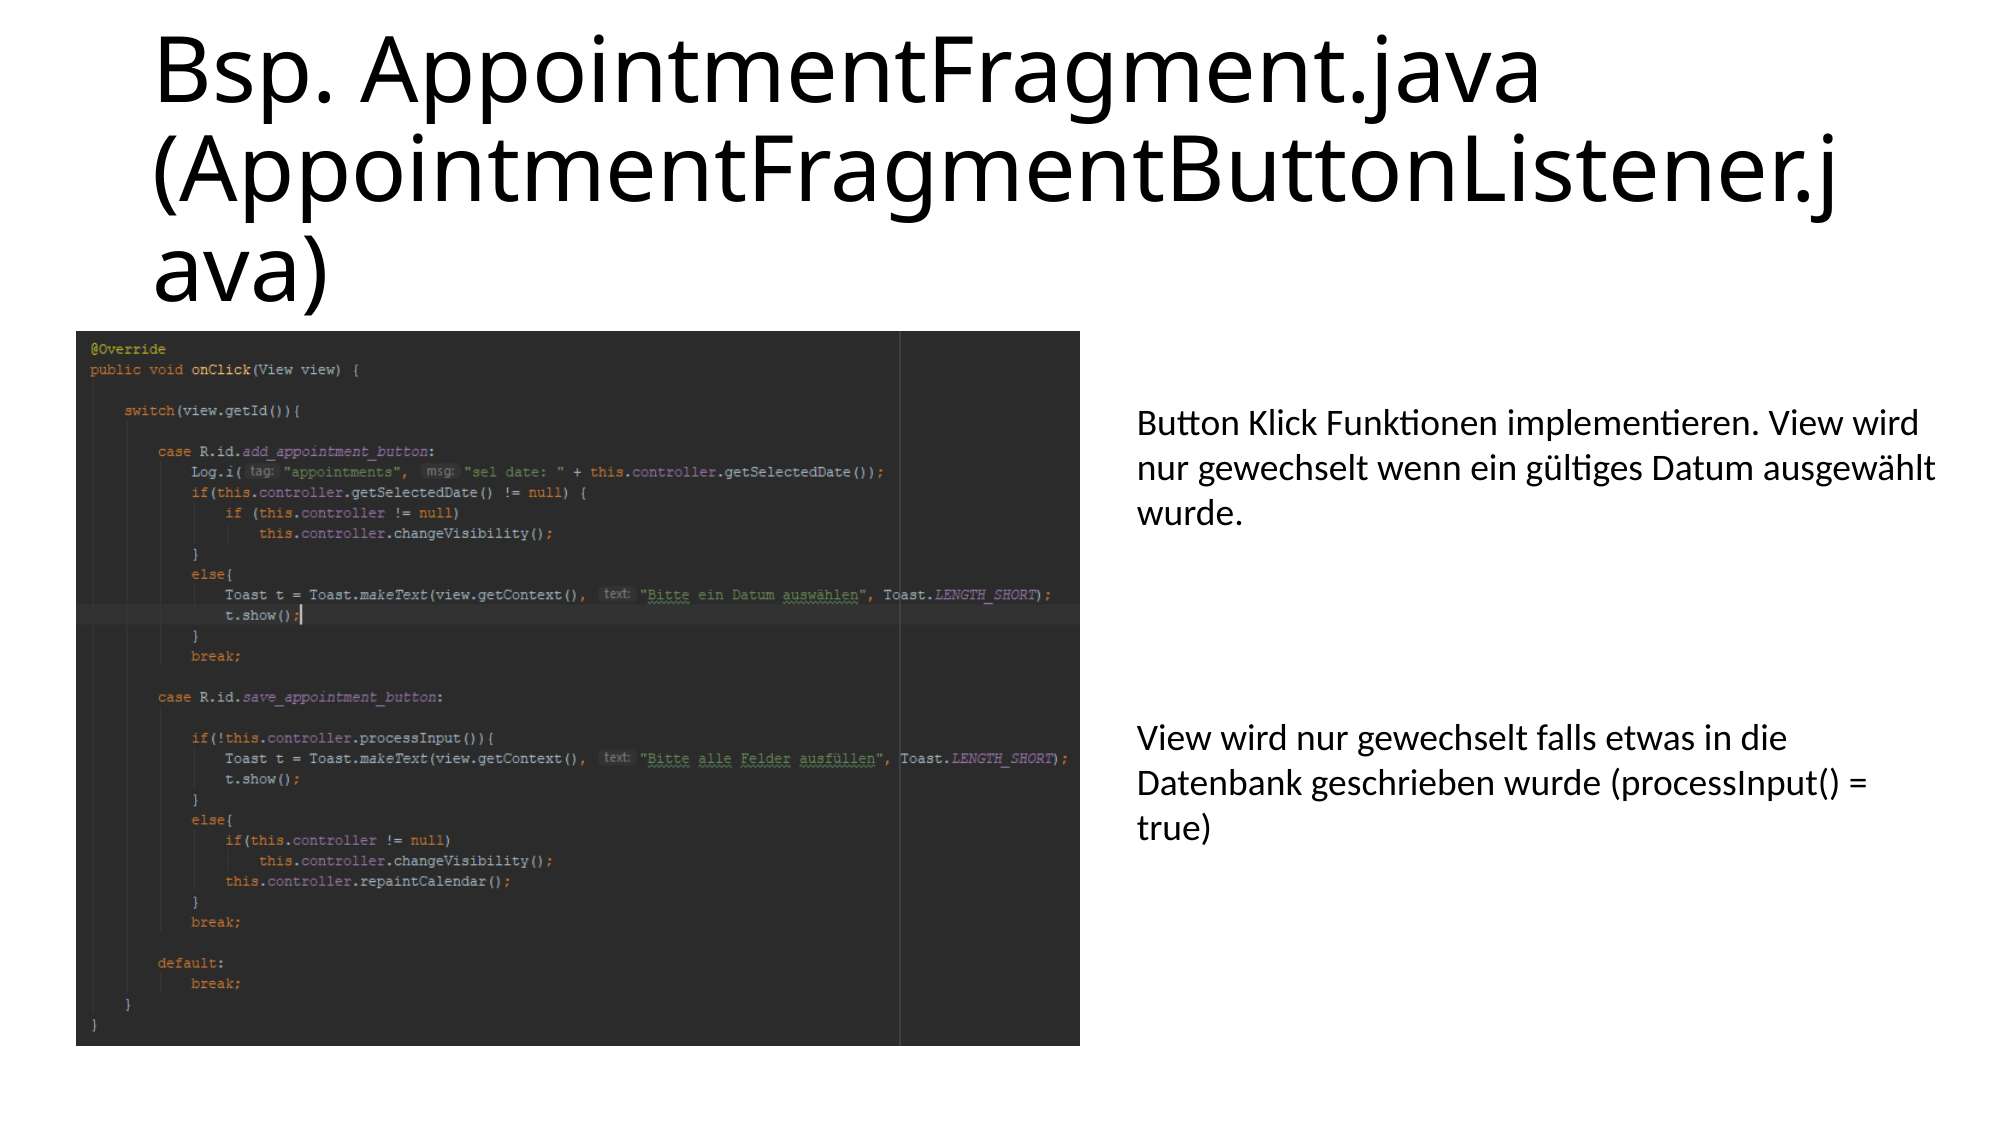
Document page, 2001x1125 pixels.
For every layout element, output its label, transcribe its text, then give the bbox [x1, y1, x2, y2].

text_box Button Klick Funktionen implementieren. View wird nur gewechselt wenn ein gültiges Datum ausgewählt wurde. View wird nur gewechselt falls etwas in die Datenbank geschrieben wurde (processInput() = true) [1121, 390, 1965, 861]
picture [76, 332, 1080, 1046]
title Bsp. AppointmentFragment.java (AppointmentFragmentButtonListener.java) [137, 12, 1863, 333]
